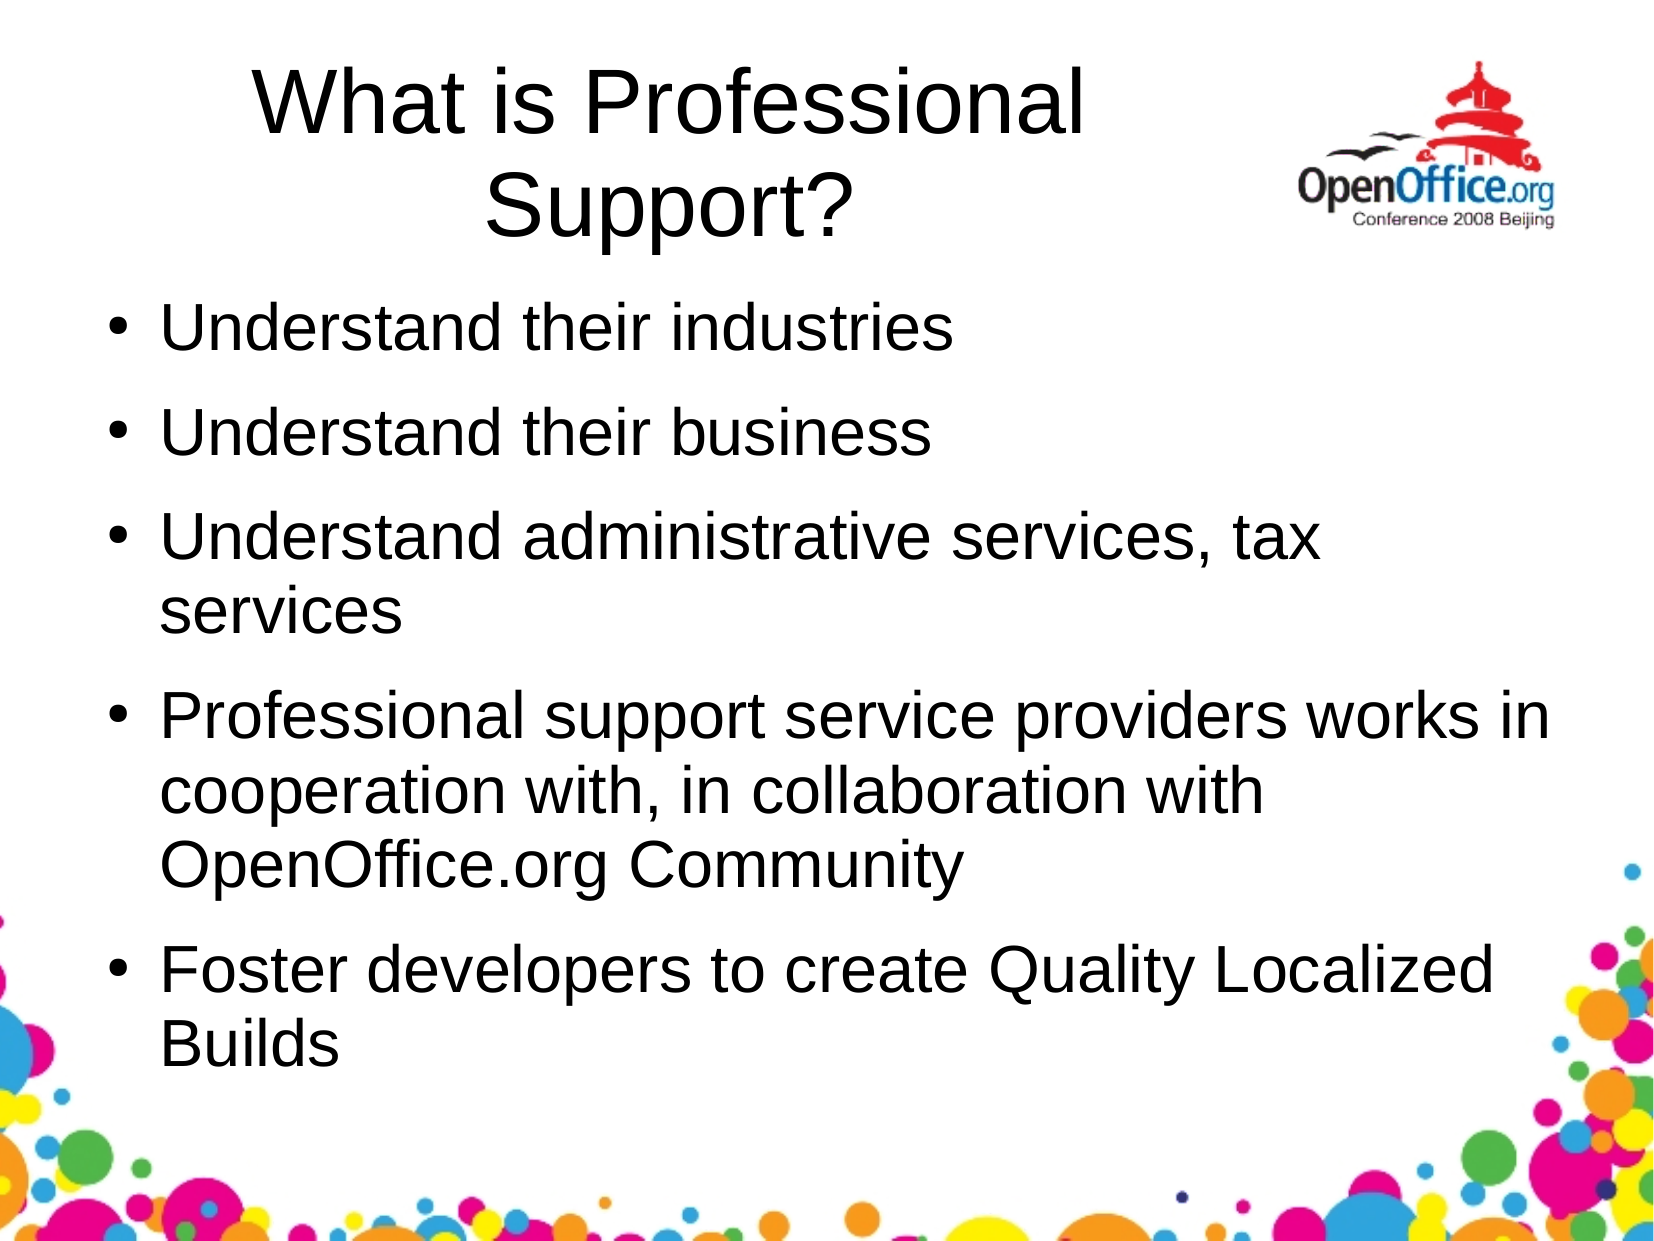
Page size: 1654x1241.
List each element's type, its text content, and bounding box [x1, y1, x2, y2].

picture [0, 810, 1654, 1241]
title What is Professional Support? [82, 50, 1258, 256]
picture [1285, 51, 1569, 250]
list Understand their industries Understand their business Understand administrative services, tax services Professional support service providers works in cooperation with, in collaboration with OpenOffice.org Community Foster developers to create Quality Localized Builds [88, 290, 1577, 1094]
